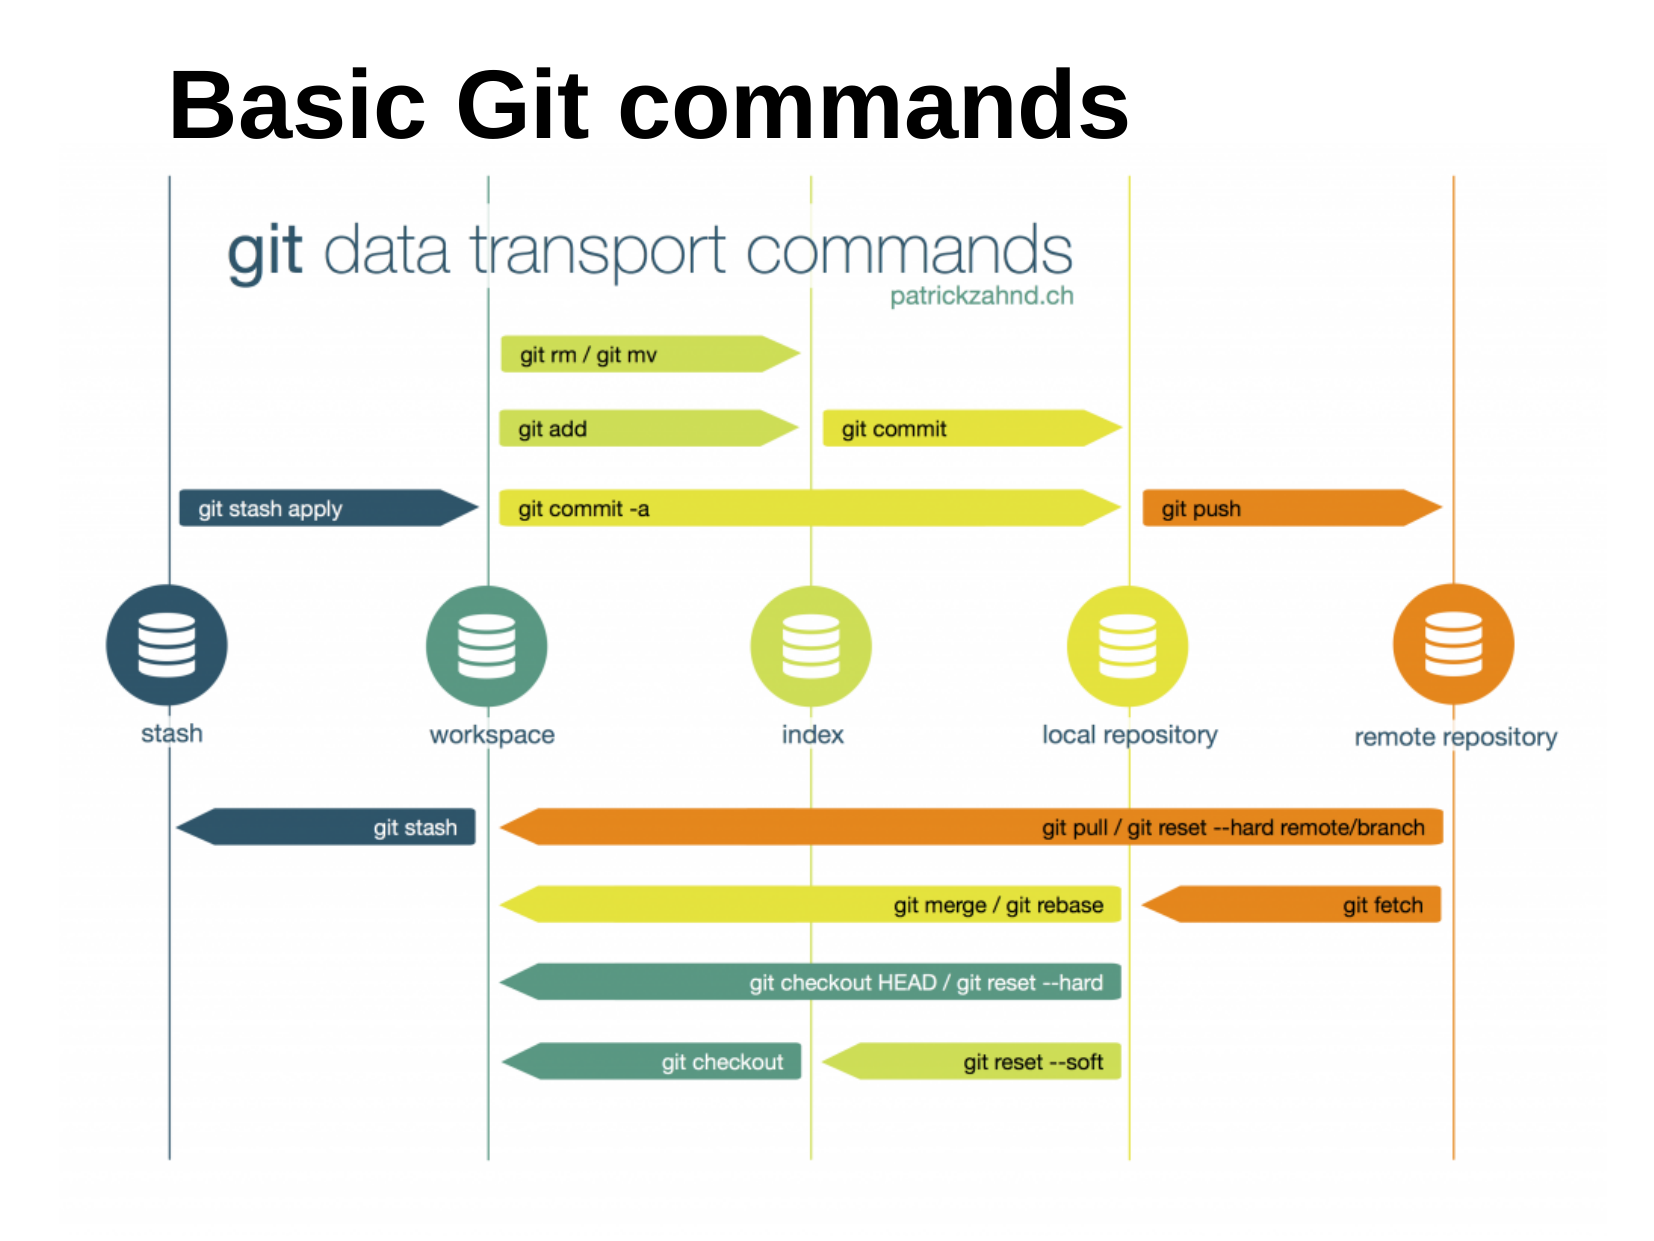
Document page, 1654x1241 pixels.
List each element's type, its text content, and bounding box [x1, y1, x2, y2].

title Basic Git commands [118, 19, 1607, 166]
picture [59, 143, 1607, 1236]
